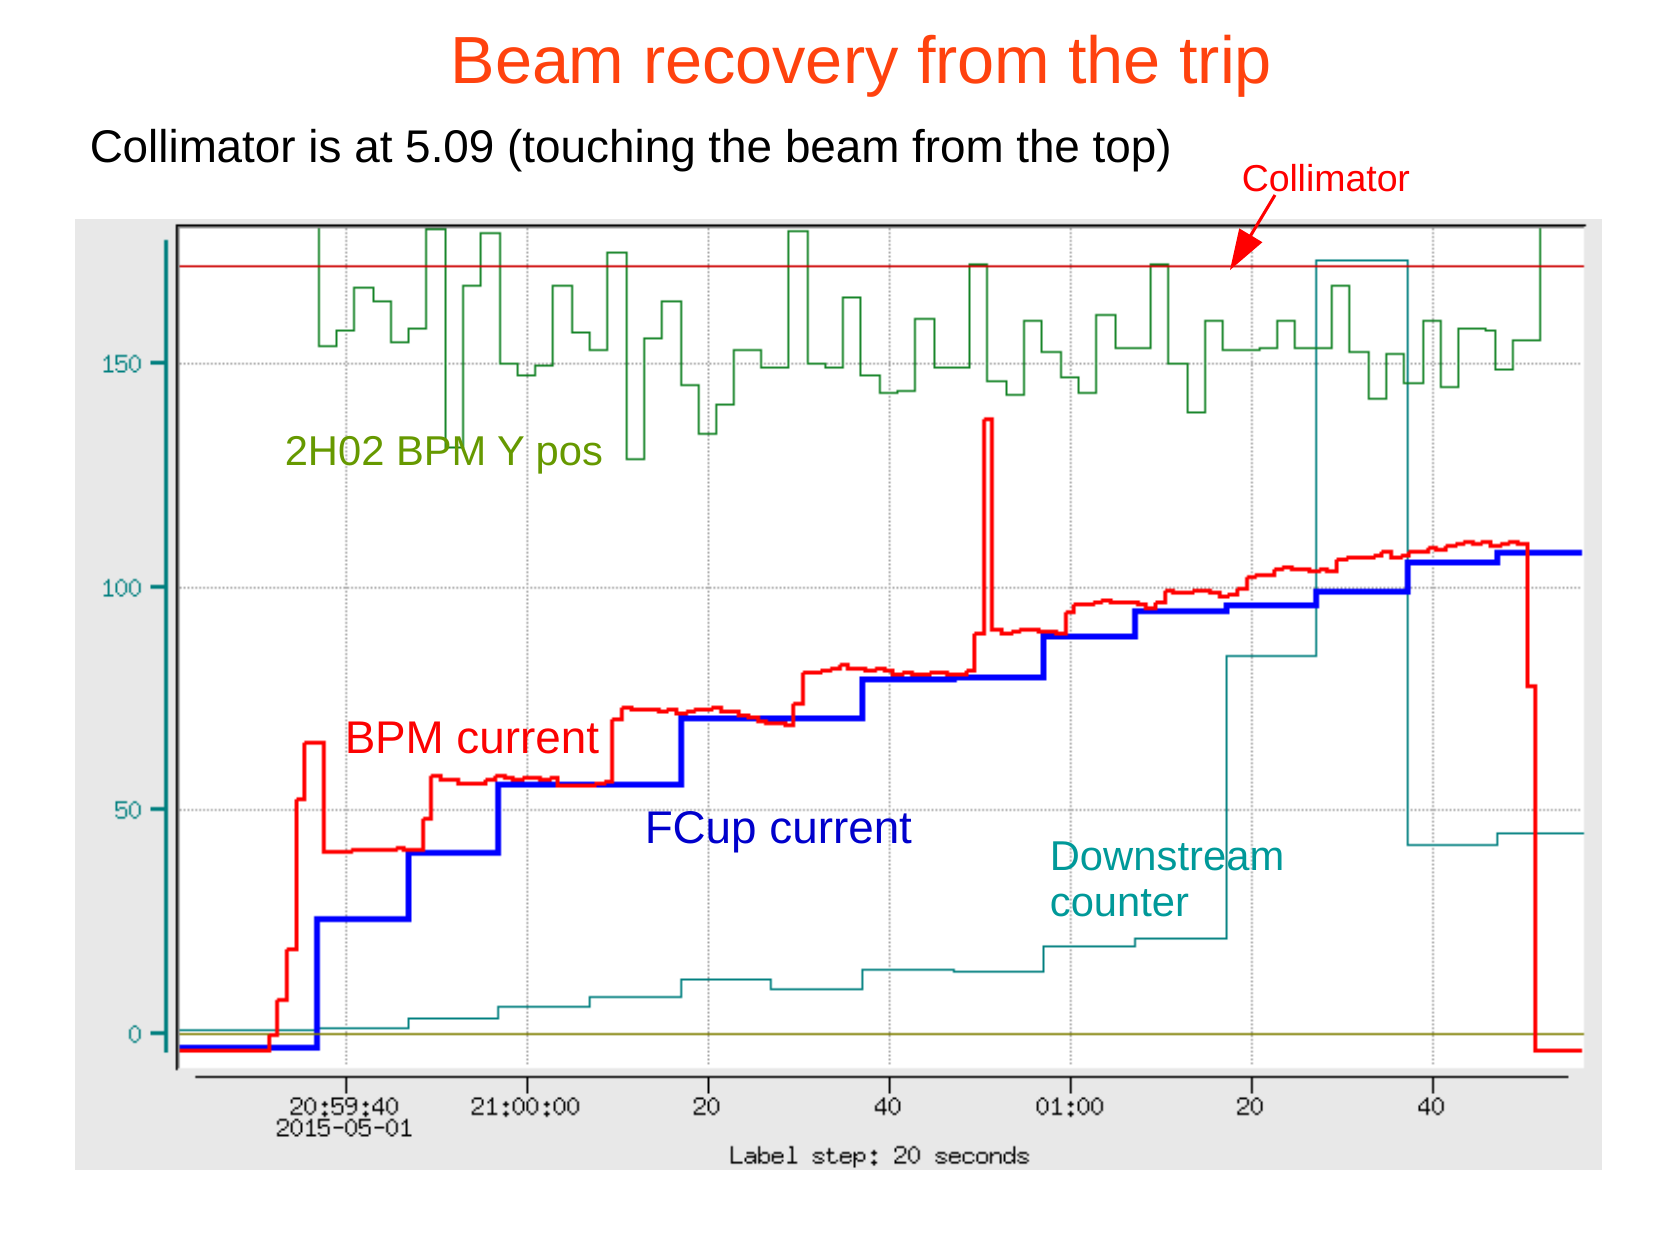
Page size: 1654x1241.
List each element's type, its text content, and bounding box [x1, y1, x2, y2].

text_box Beam recovery from the trip [435, 15, 1291, 106]
text_box Collimator is at 5.09 (touching the beam from the top) [75, 113, 1188, 181]
text_box FCup current [630, 795, 928, 862]
text_box 2H02 BPM Y pos [270, 420, 618, 482]
text_box BPM current [330, 705, 615, 772]
picture [75, 219, 1602, 1171]
text_box Downstream counter [1035, 825, 1311, 934]
text_box Collimator [1227, 150, 1426, 207]
